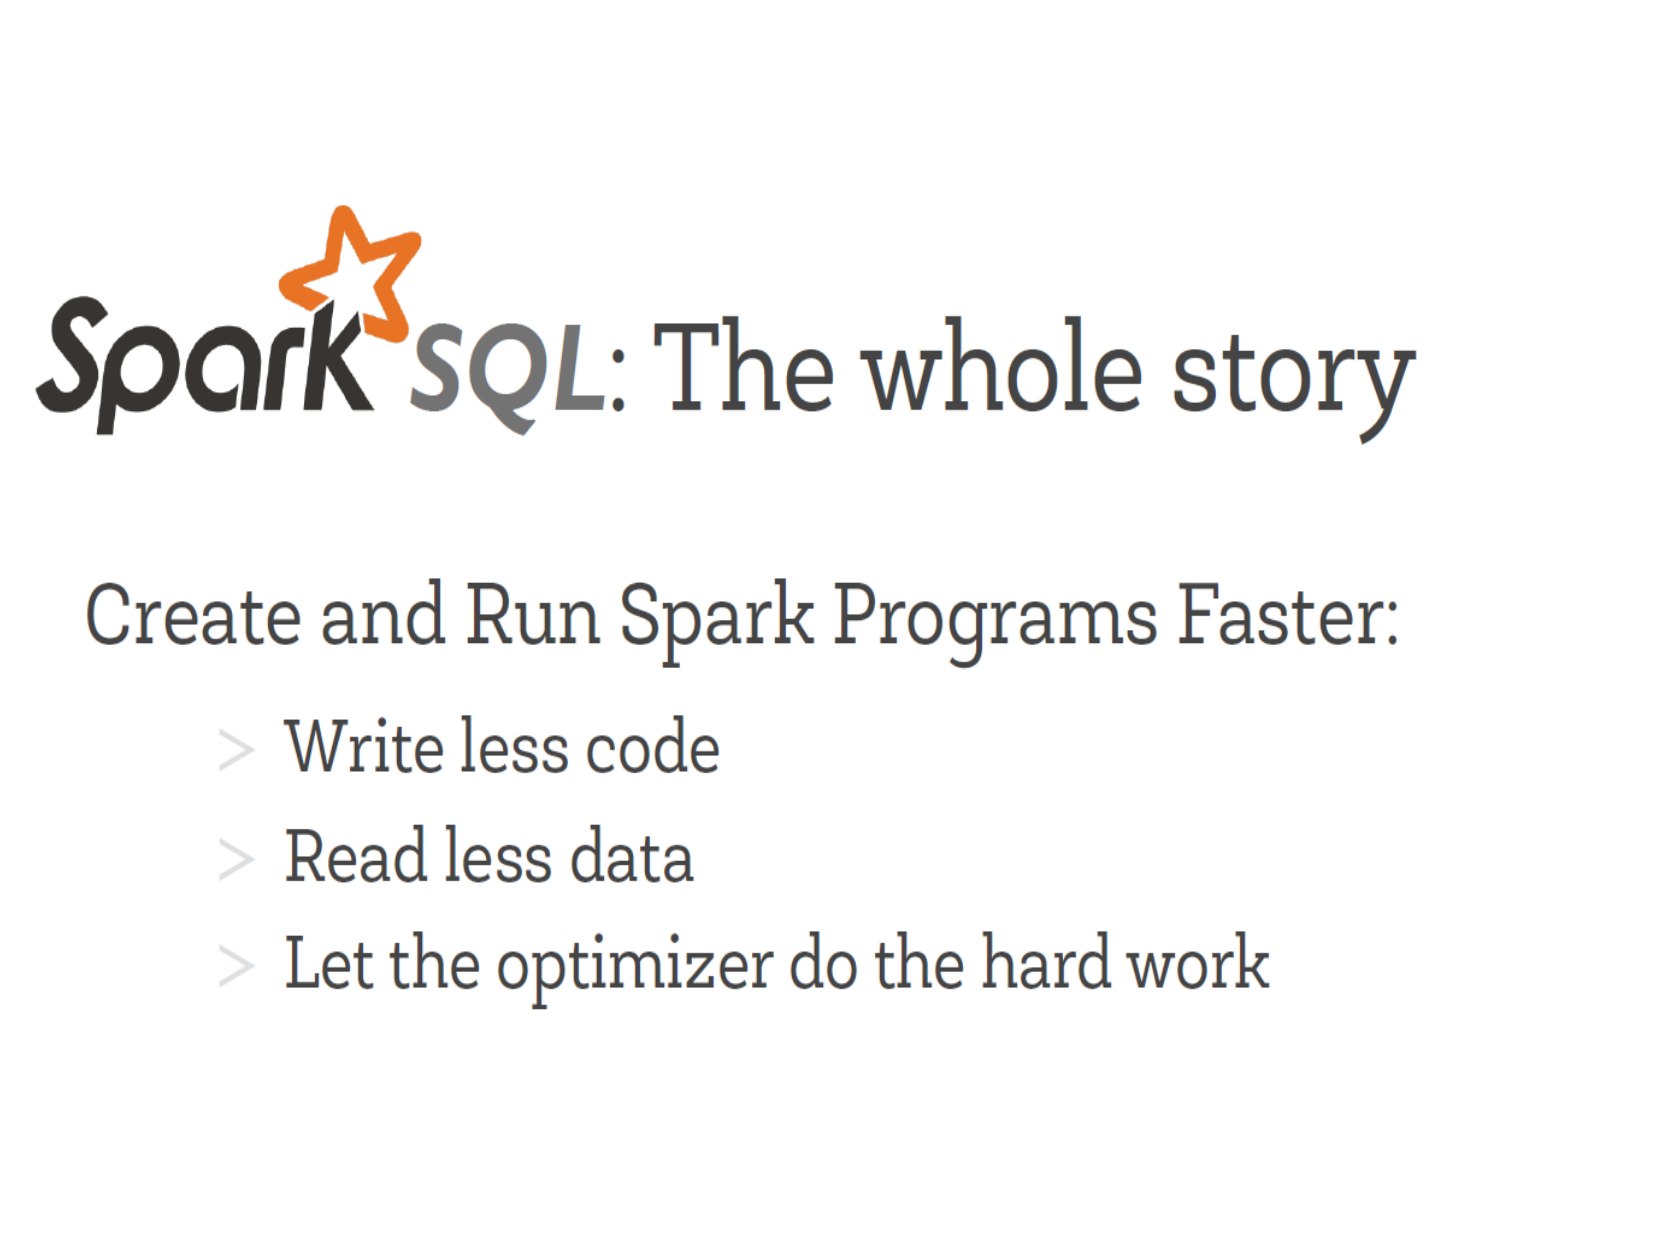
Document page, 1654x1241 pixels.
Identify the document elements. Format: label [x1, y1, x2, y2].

picture [8, 194, 1629, 1080]
